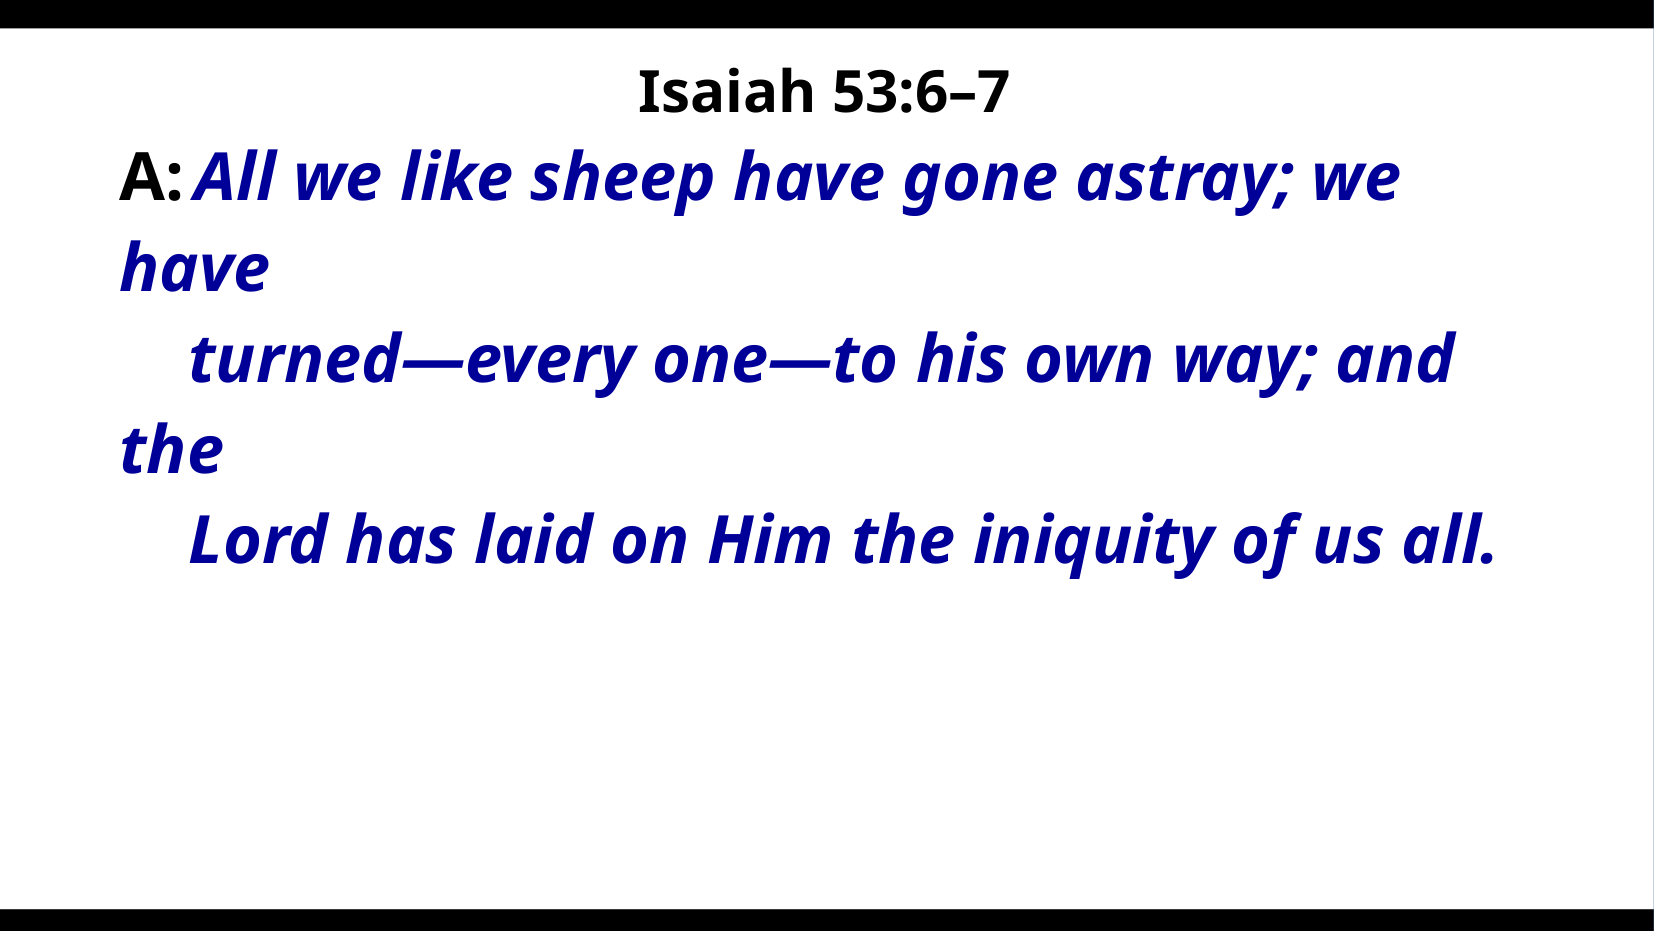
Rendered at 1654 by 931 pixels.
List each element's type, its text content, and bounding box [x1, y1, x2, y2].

text_box Isaiah 53:6–7 A: All we like sheep have gone astray; we have turned—every one—to his own way; and the Lord has laid on Him the iniquity of us all. [105, 42, 1546, 402]
picture [0, 0, 1654, 931]
